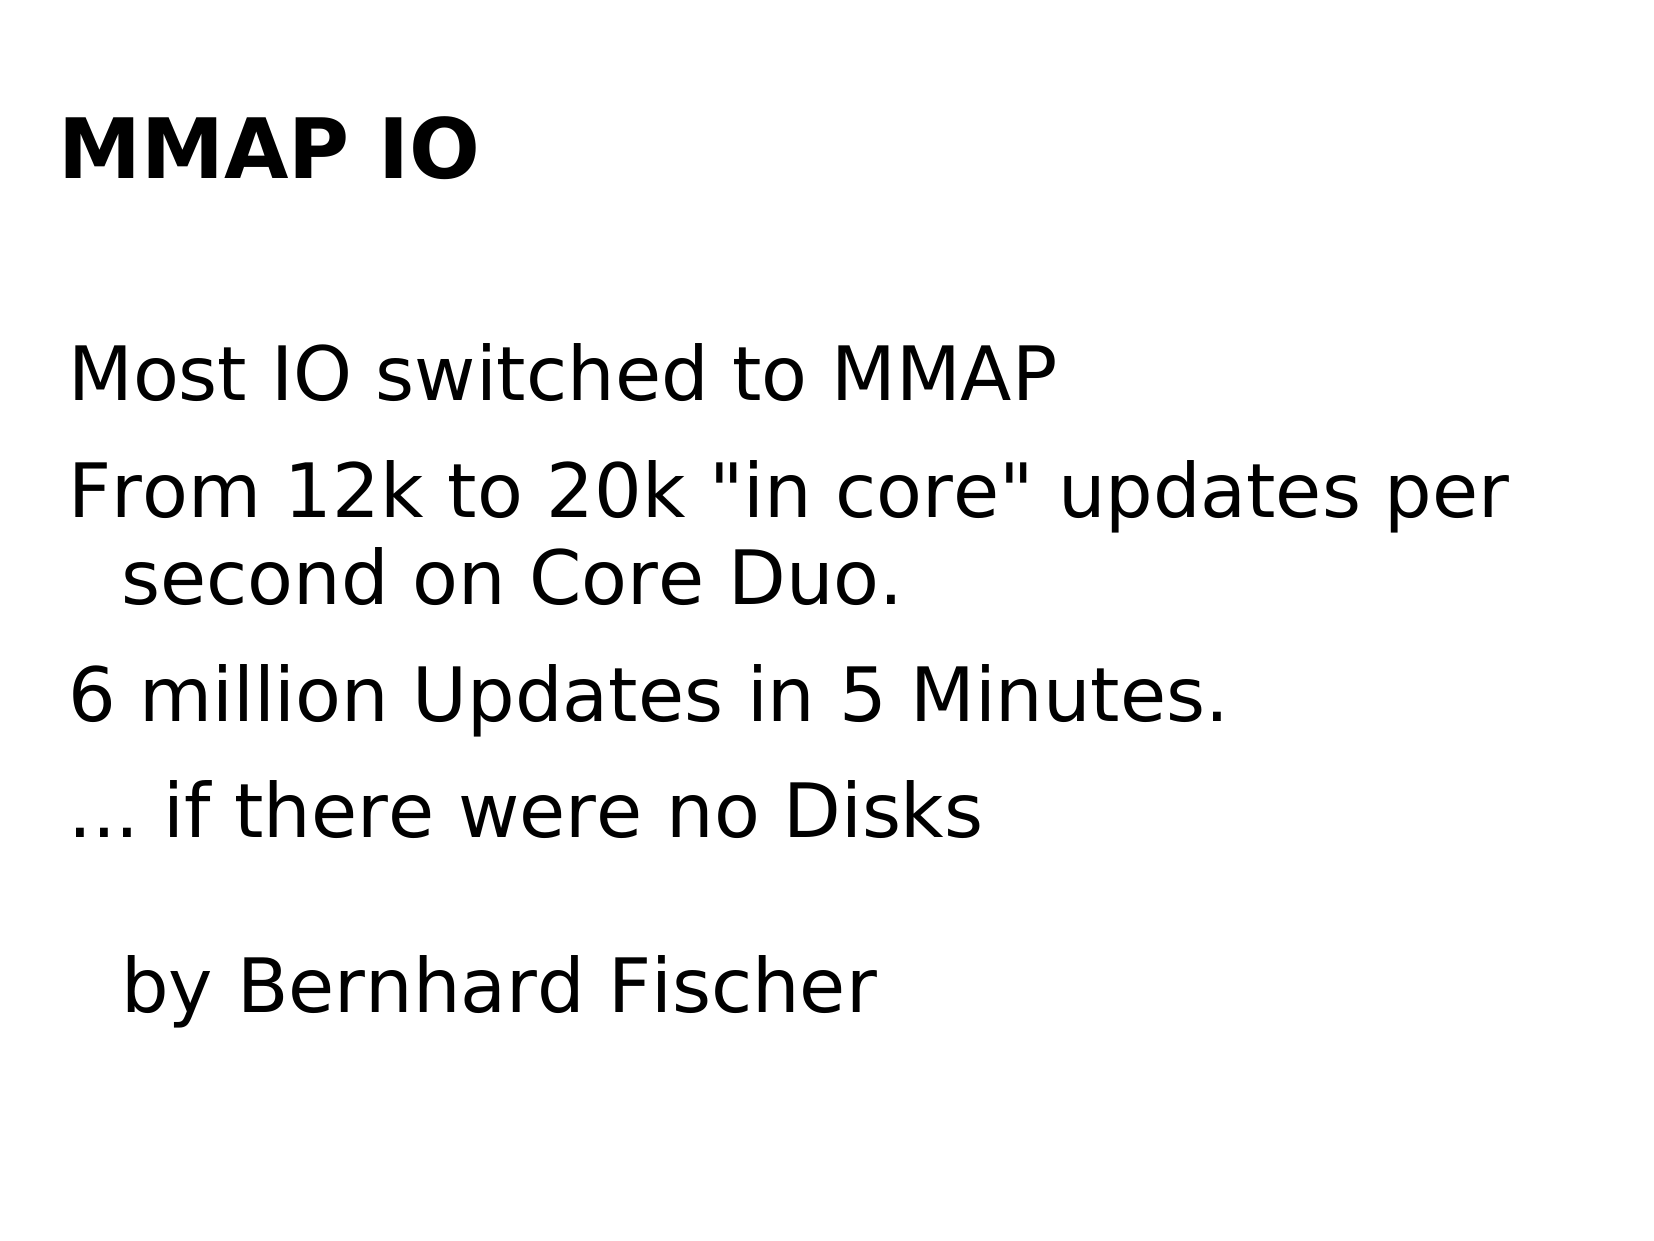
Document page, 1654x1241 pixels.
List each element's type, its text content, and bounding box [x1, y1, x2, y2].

title MMAP IO [59, 75, 1607, 225]
list Most IO switched to MMAP From 12k to 20k "in core" updates per second on Core Duo. 6 million Updates in 5 Minutes. ... if there were no Disks by Bernhard Fischer [50, 330, 1571, 1100]
